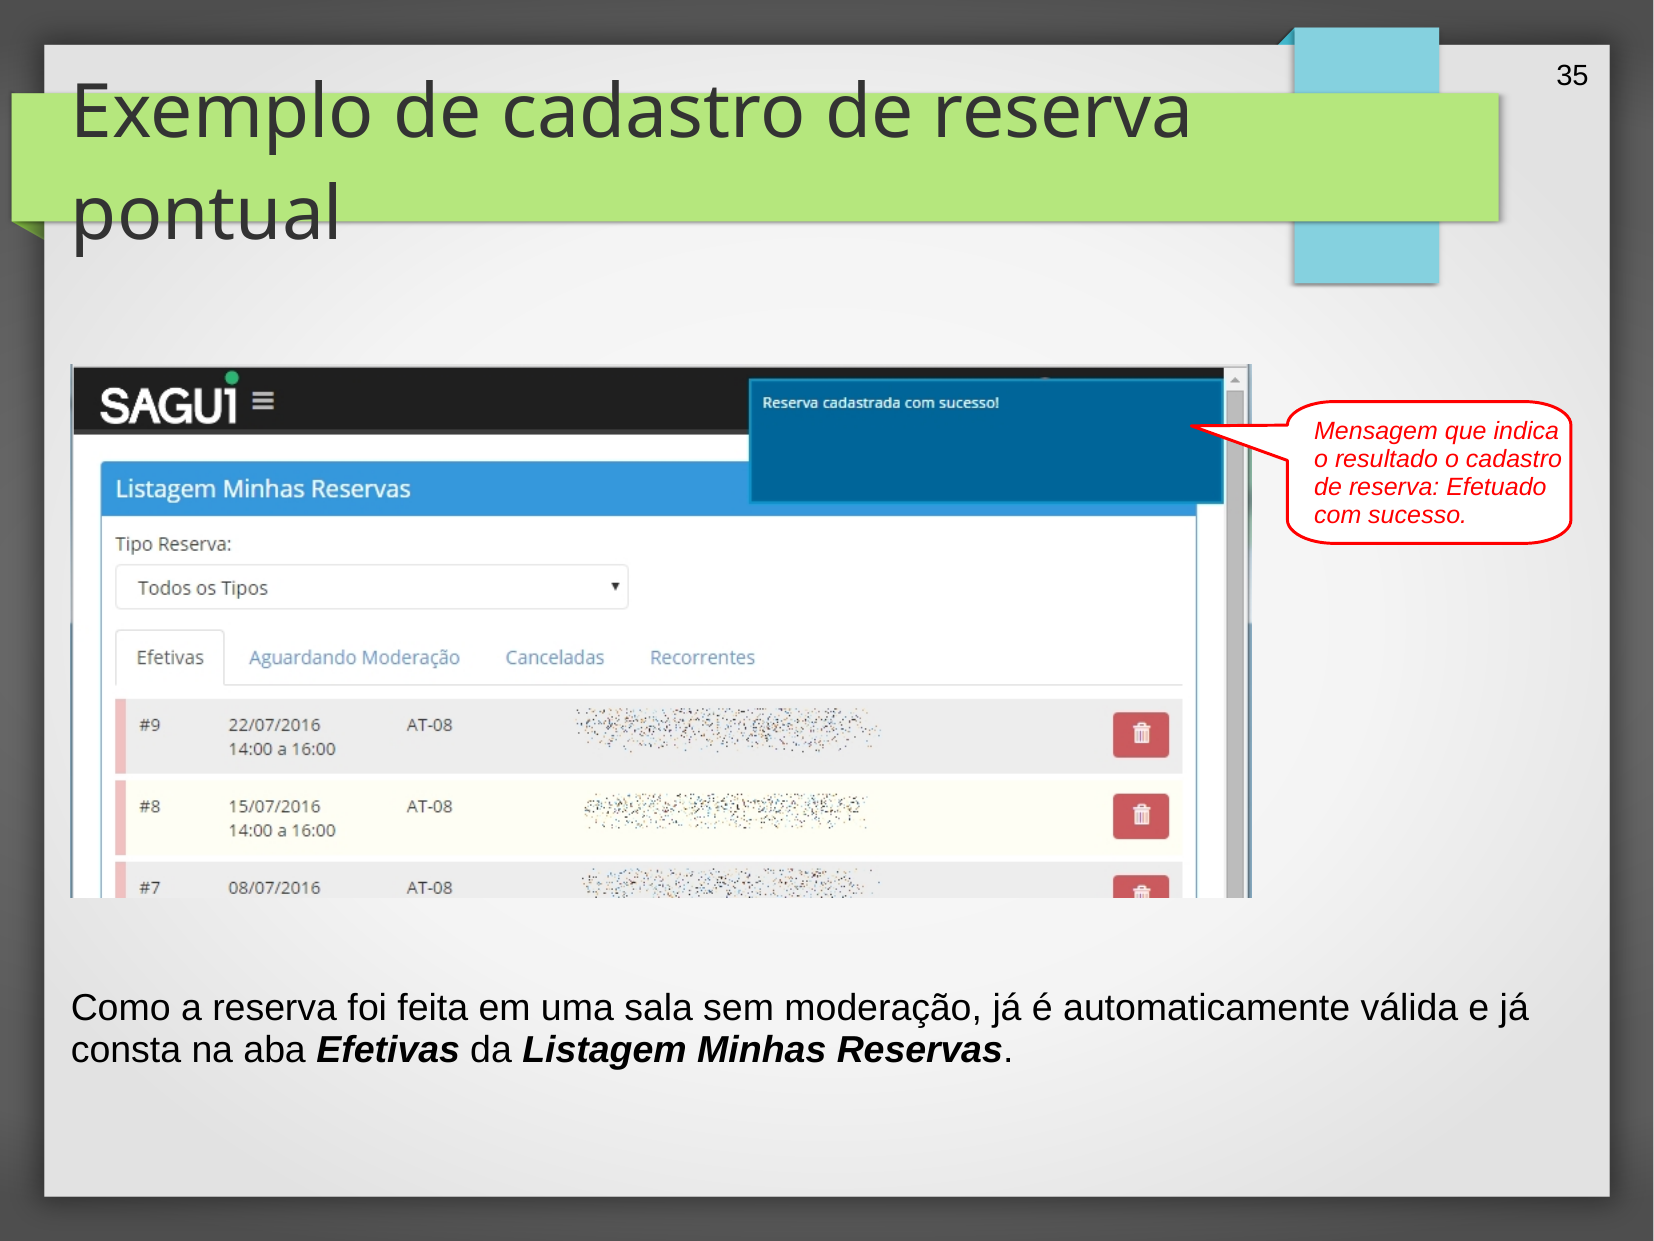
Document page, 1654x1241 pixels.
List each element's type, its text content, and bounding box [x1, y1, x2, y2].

picture [0, 0, 1654, 1241]
list Como a reserva foi feita em uma sala sem moderação, já é automaticamente válida e já consta na aba Efetivas da Listagem Minhas Reservas. [70, 986, 1571, 1099]
title Exemplo de cadastro de reserva pontual [70, 106, 1359, 213]
text_box Mensagem que indica o resultado o cadastro de reserva: Efetuado com sucesso. [1191, 401, 1571, 544]
